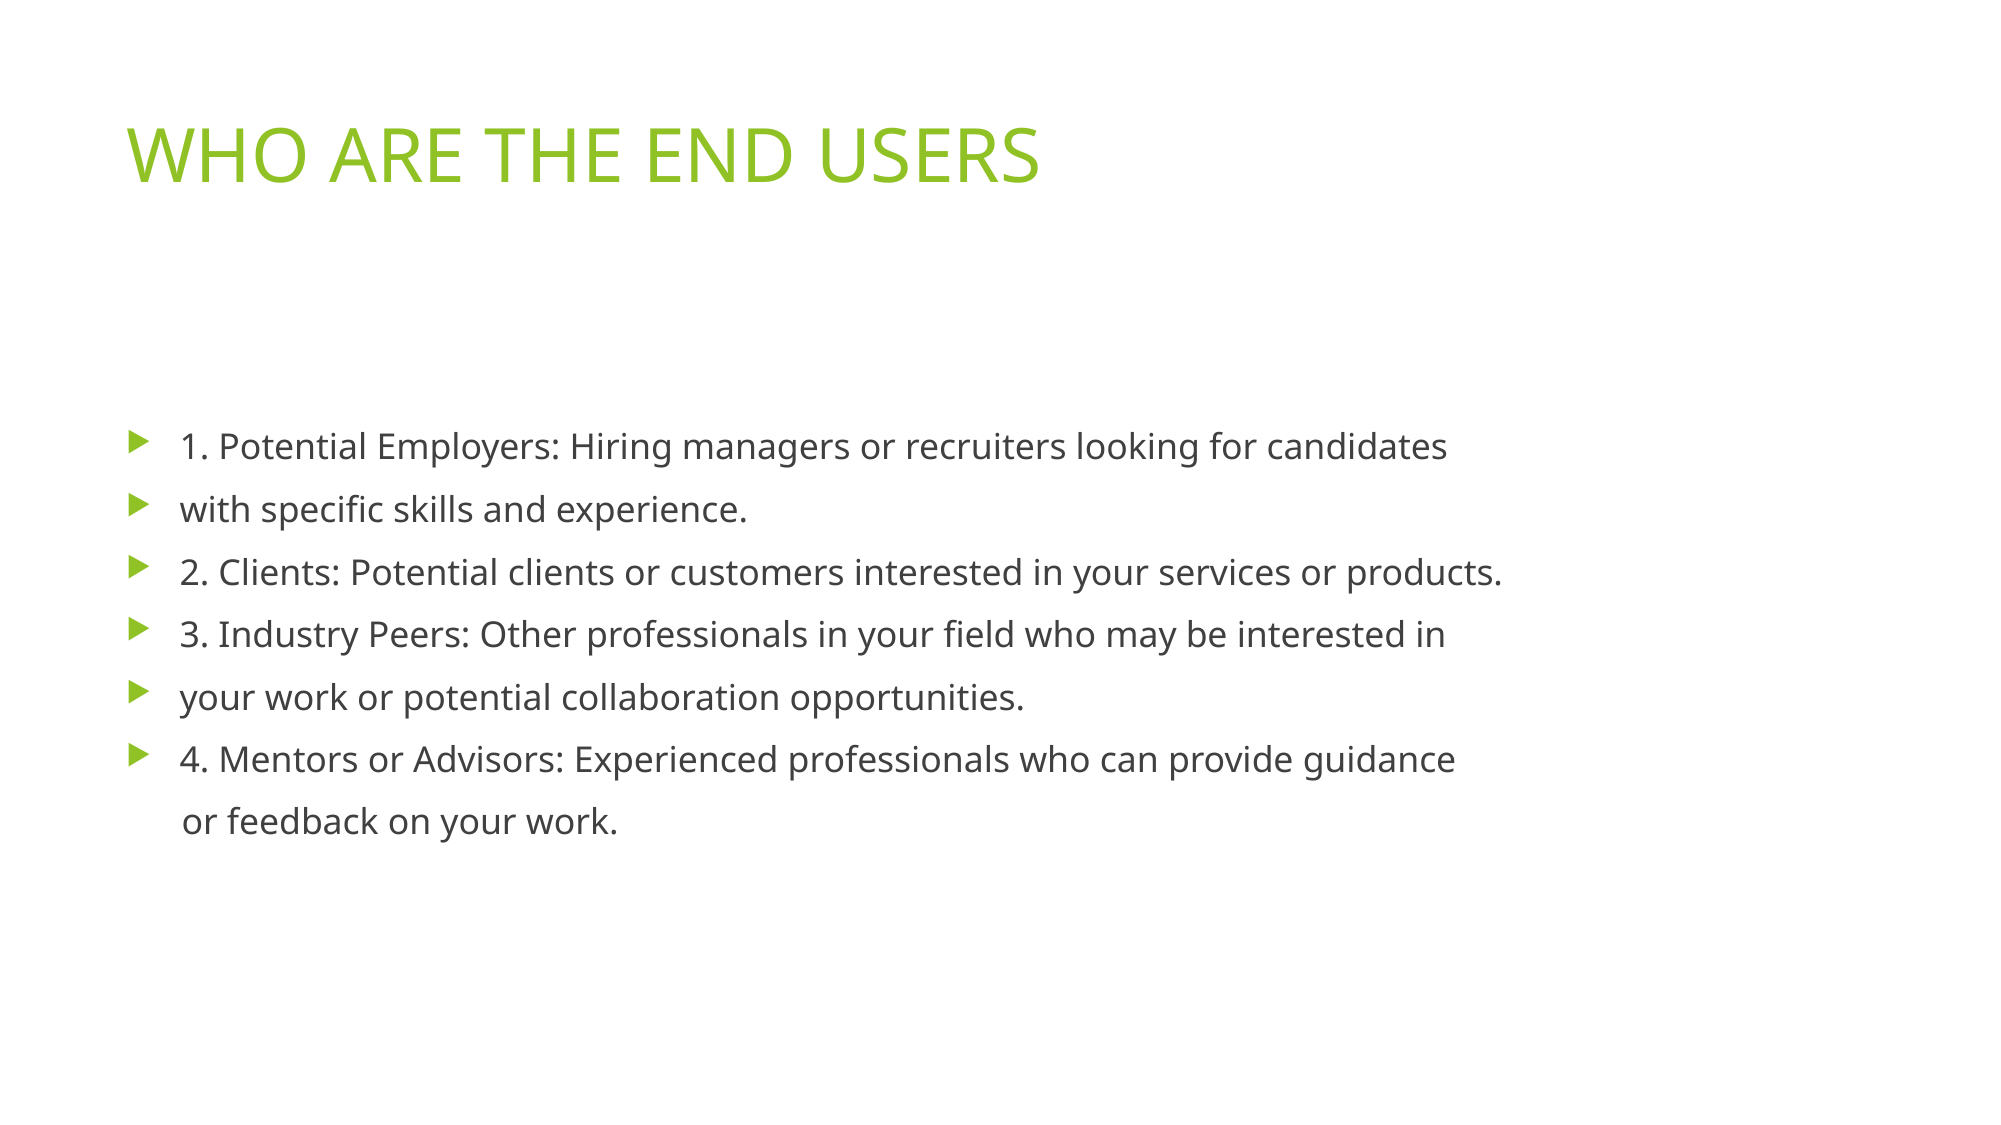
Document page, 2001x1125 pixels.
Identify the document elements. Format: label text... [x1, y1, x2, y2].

title WHO ARE THE END USERS [111, 99, 1522, 317]
list 1. Potential Employers: Hiring managers or recruiters looking for candidates with specific skills and experience. 2. Clients: Potential clients or customers interested in your services or products. 3. Industry Peers: Other professionals in your field who may be interested in your work or potential collaboration opportunities. 4. Mentors or Advisors: Experienced professionals who can provide guidance or feedback on your work. [111, 354, 1522, 992]
